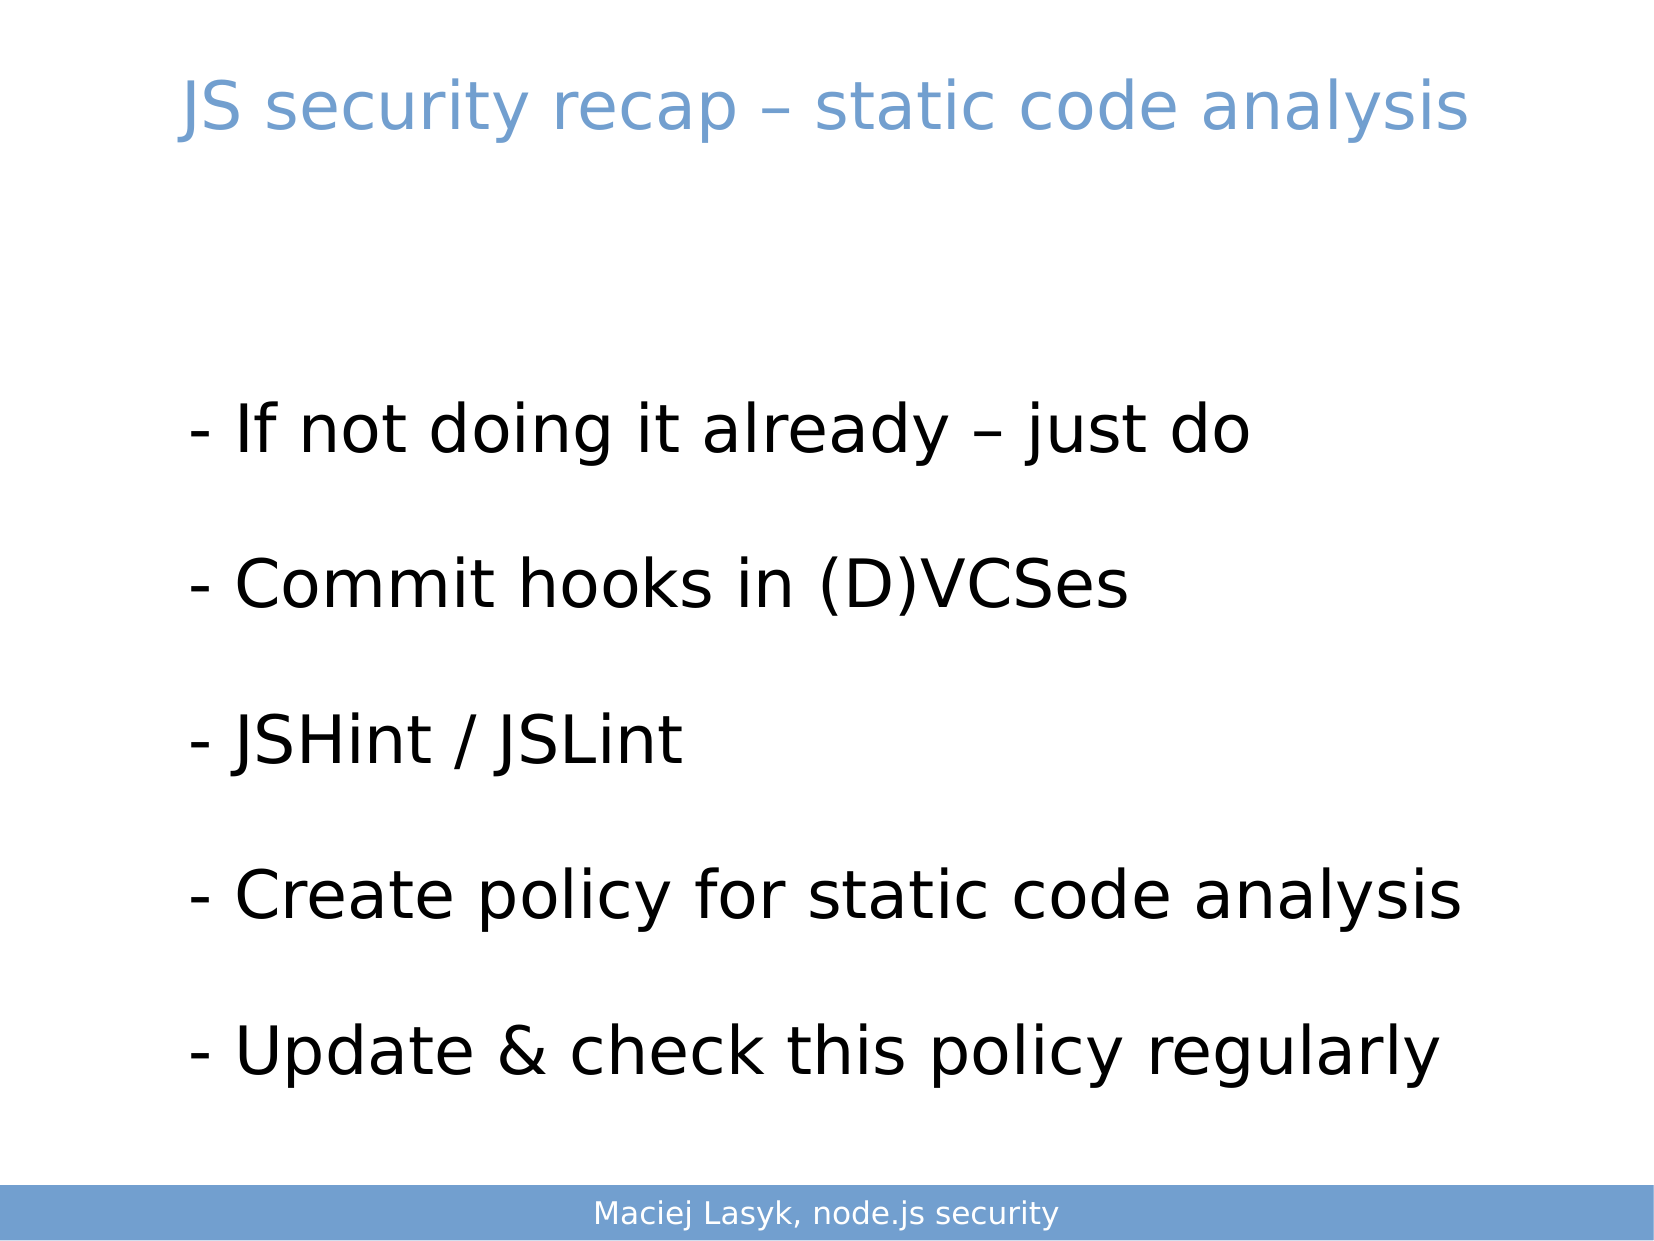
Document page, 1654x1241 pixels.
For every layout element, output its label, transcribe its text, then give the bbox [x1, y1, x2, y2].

text_box JS security recap – static code analysis [166, 60, 1488, 153]
text_box Maciej Lasyk, node.js security [578, 1188, 1076, 1240]
text_box [0, 1185, 1654, 1241]
text_box - If not doing it already – just do - Commit hooks in (D)VCSes - JSHint / JSLint - Create policy for static code analysis - Update & check this policy regularly [174, 305, 1480, 1021]
